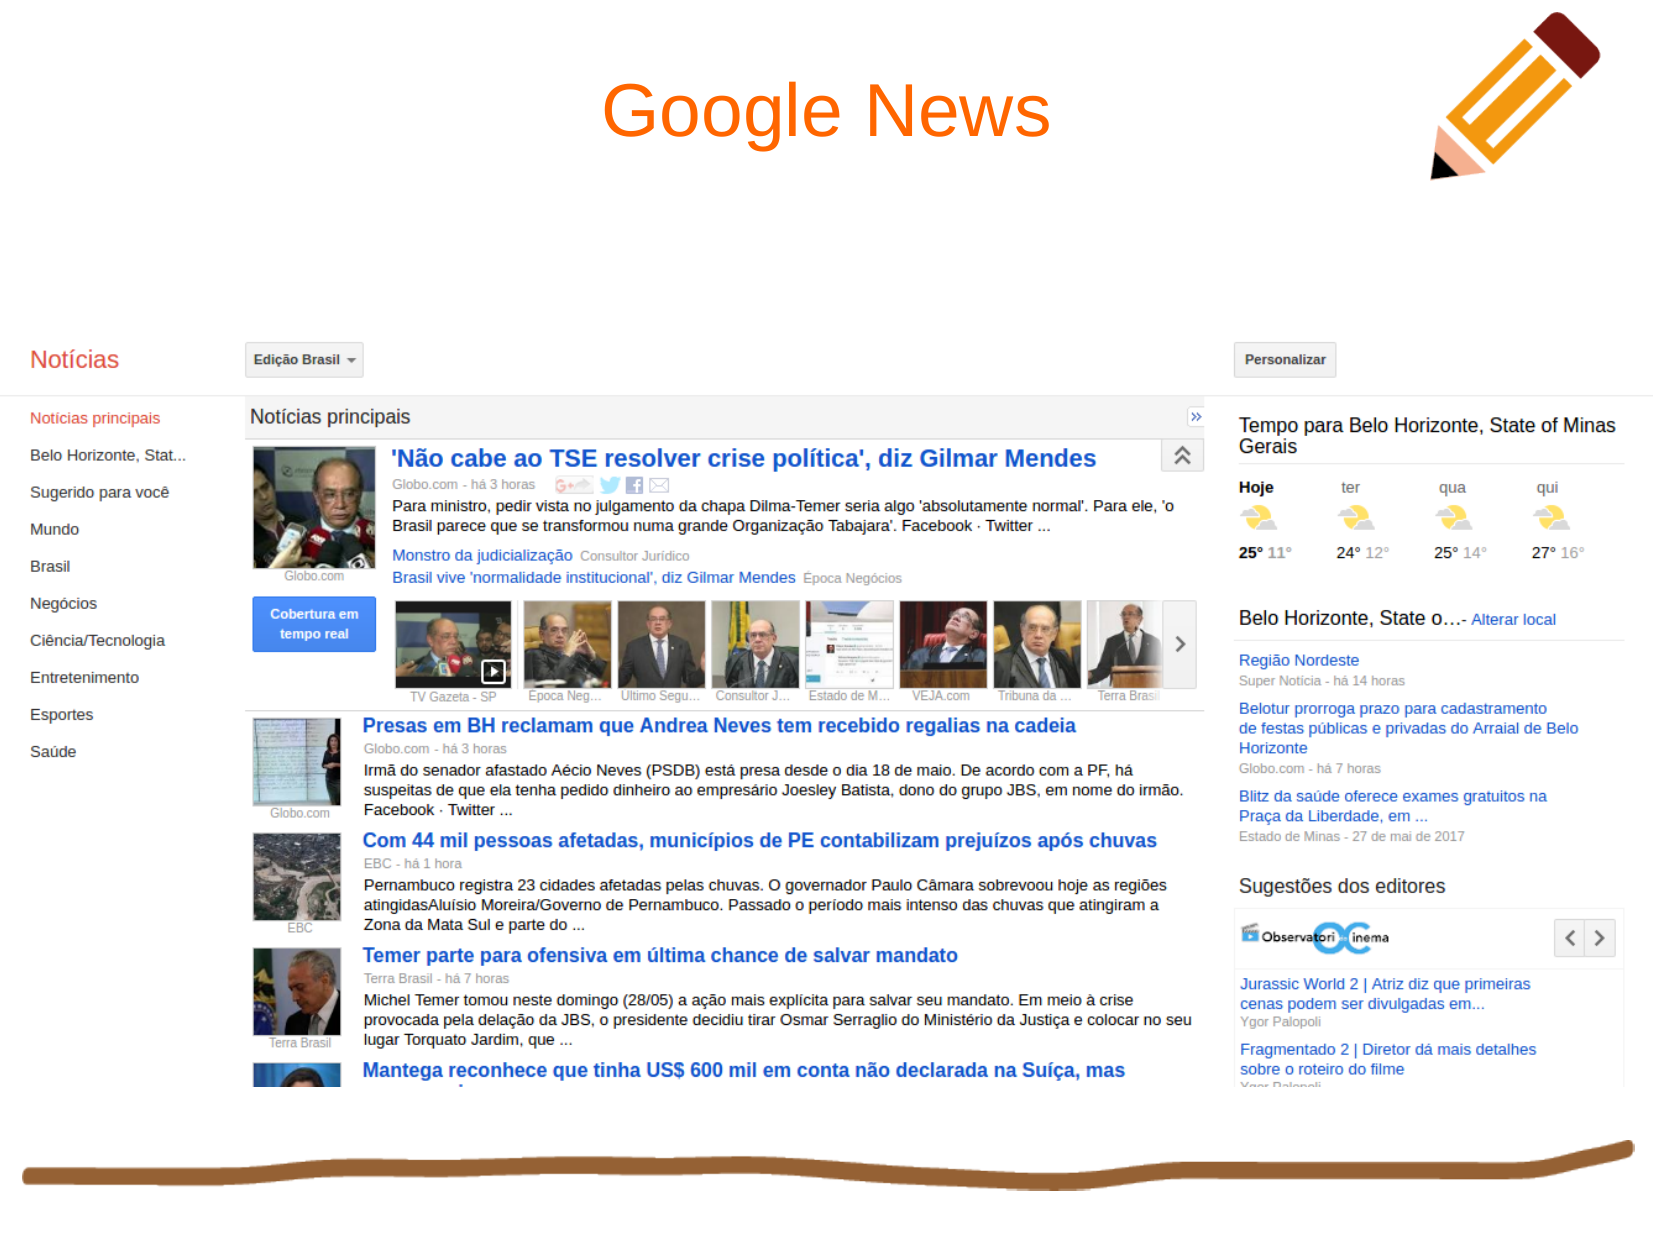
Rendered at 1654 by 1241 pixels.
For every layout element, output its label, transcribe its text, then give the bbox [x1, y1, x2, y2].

title Google News [82, 49, 1571, 172]
picture [1430, 12, 1601, 181]
picture [0, 331, 1653, 1087]
picture [22, 1140, 1635, 1191]
